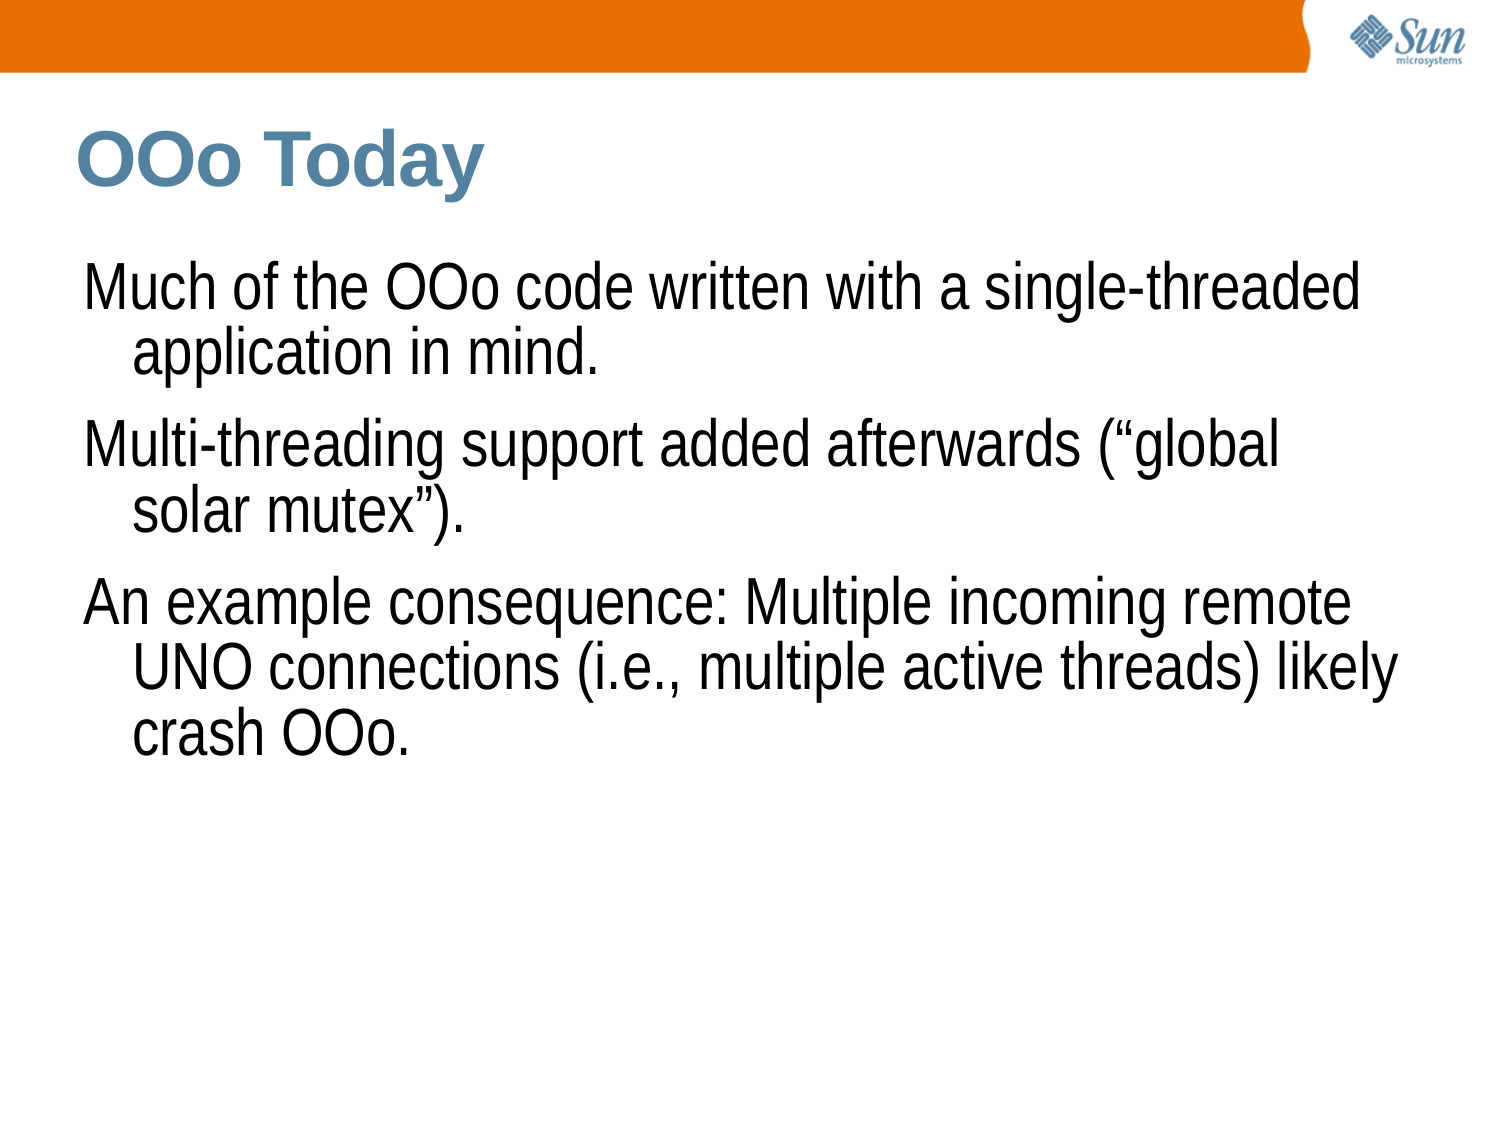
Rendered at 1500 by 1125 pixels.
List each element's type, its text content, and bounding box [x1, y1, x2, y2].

list Much of the OOo code written with a single-threaded application in mind. Multi-threading support added afterwards (“global solar mutex”). An example consequence: Multiple incoming remote UNO connections (i.e., multiple active threads) likely crash OOo. [64, 257, 1402, 1017]
picture [0, 0, 1500, 75]
title OOo Today [75, 122, 1438, 227]
